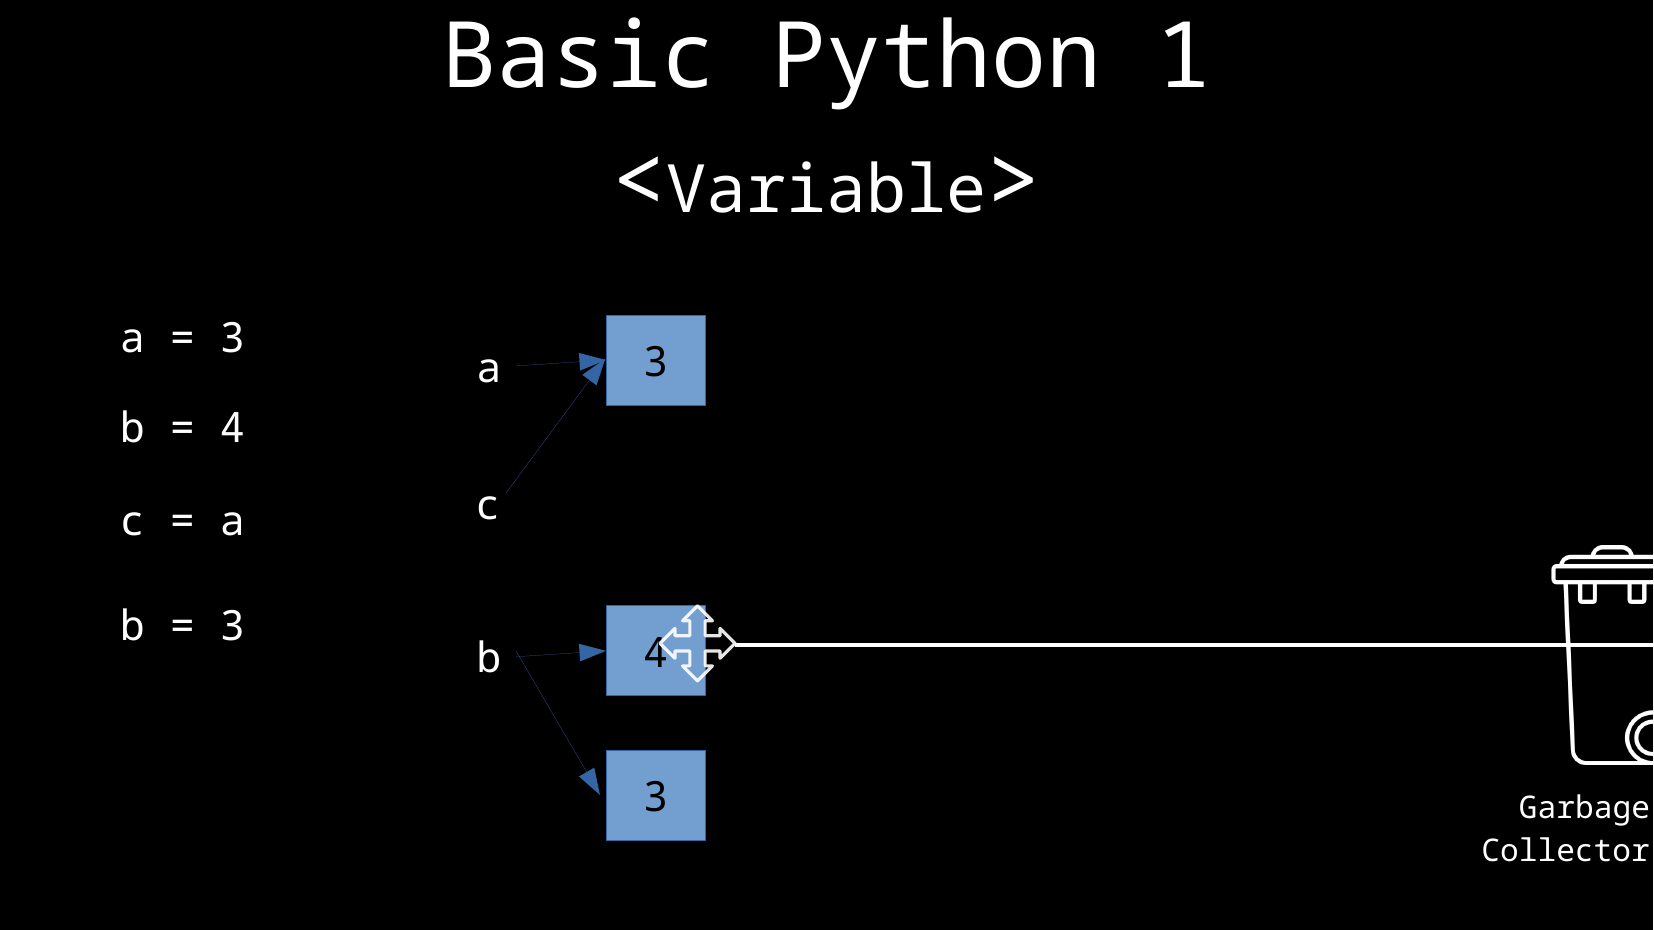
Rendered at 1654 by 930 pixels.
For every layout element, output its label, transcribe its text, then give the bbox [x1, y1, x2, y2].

text_box b [461, 620, 517, 678]
text_box 3 [606, 315, 706, 406]
picture [1505, 545, 1653, 643]
text_box 4 [606, 605, 706, 696]
text_box c [460, 467, 516, 524]
text_box 4 [663, 609, 706, 678]
text_box b = 4 [105, 390, 260, 447]
text_box b = 3 [105, 588, 260, 646]
text_box a [461, 330, 517, 387]
picture [1505, 647, 1653, 766]
text_box Garbage Collector [1466, 777, 1653, 856]
text_box 4 [649, 642, 658, 657]
text_box c = a [105, 483, 260, 541]
text_box a = 3 [105, 300, 260, 357]
title Basic Python 1 <Variable> [82, 22, 1571, 207]
text_box 3 [606, 750, 706, 841]
